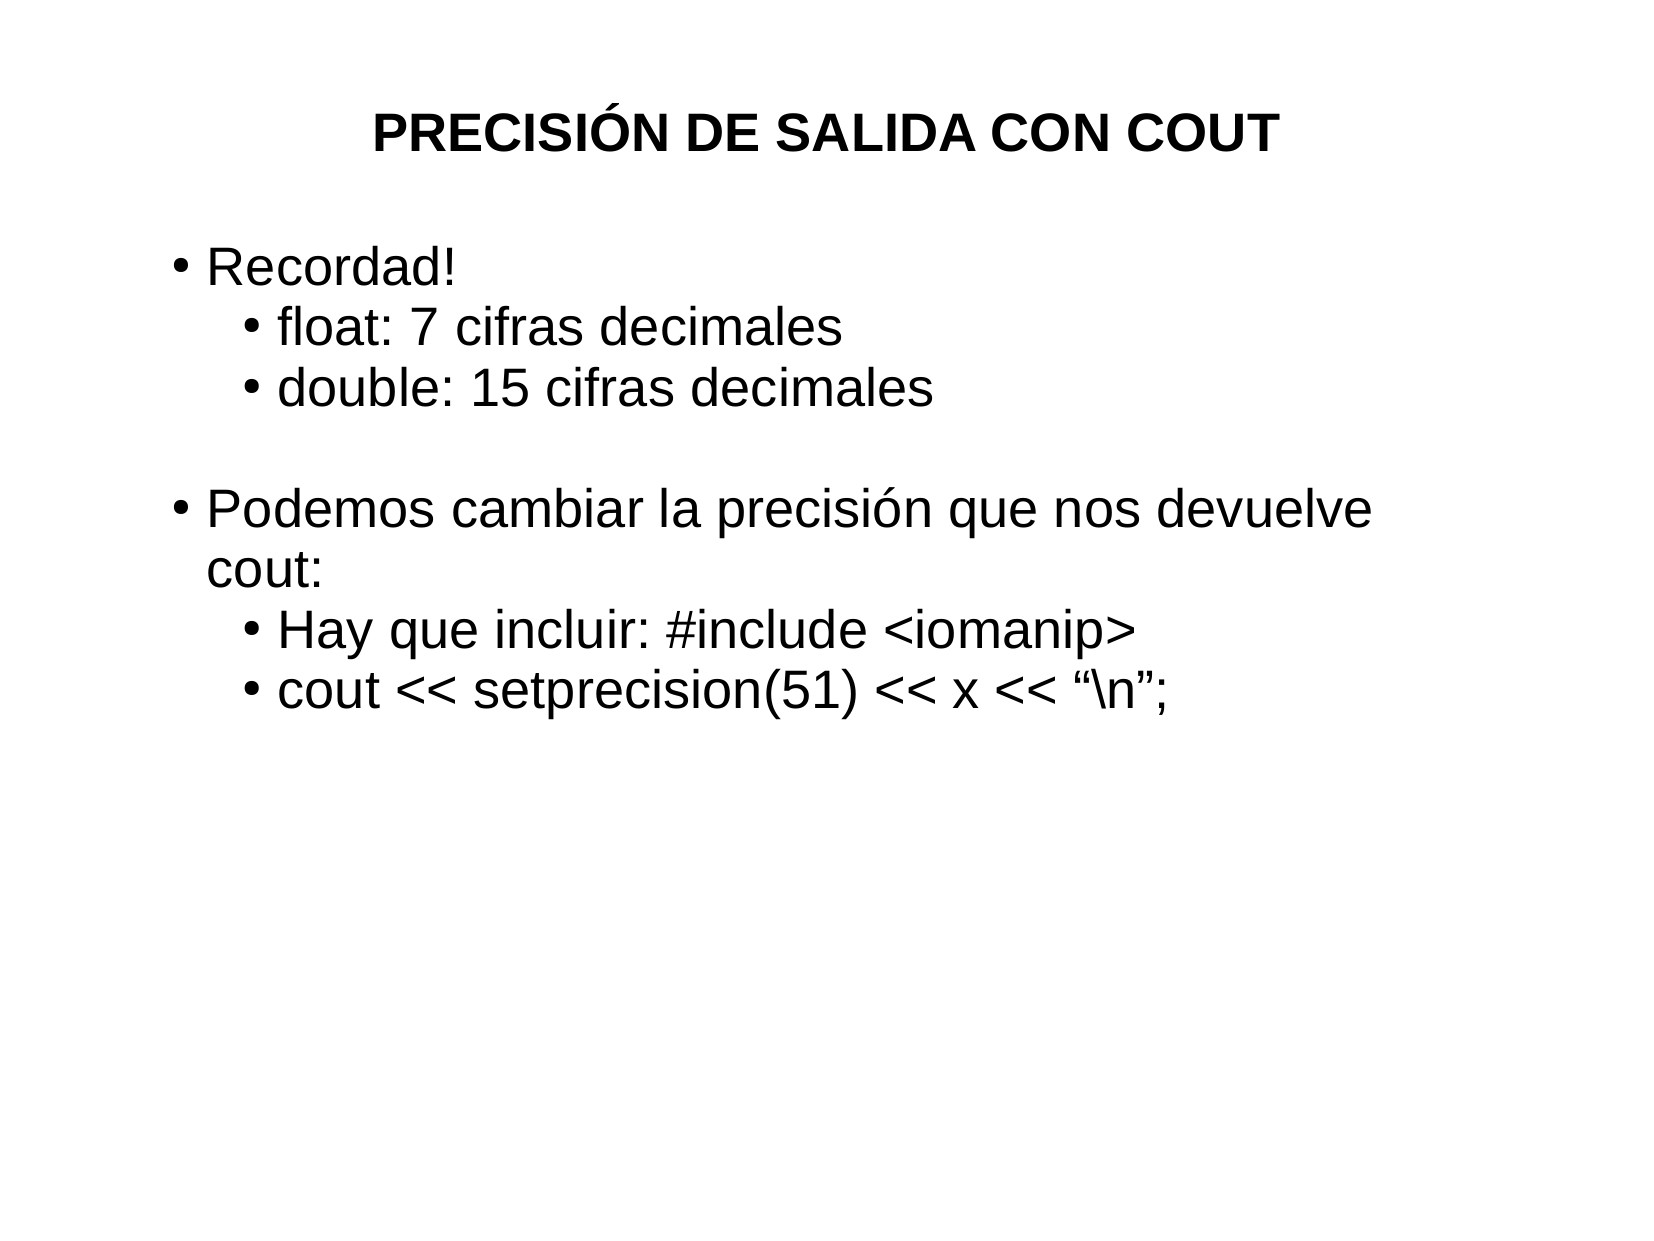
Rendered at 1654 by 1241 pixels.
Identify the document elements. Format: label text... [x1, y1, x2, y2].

subtitle Recordad! float: 7 cifras decimales double: 15 cifras decimales Podemos cambiar la precisión que nos devuelve cout: Hay que incluir: #include <iomanip> cout << setprecision(51) << x << “\n”; [171, 236, 1483, 1126]
title PRECISIÓN DE SALIDA CON COUT [82, 29, 1571, 237]
